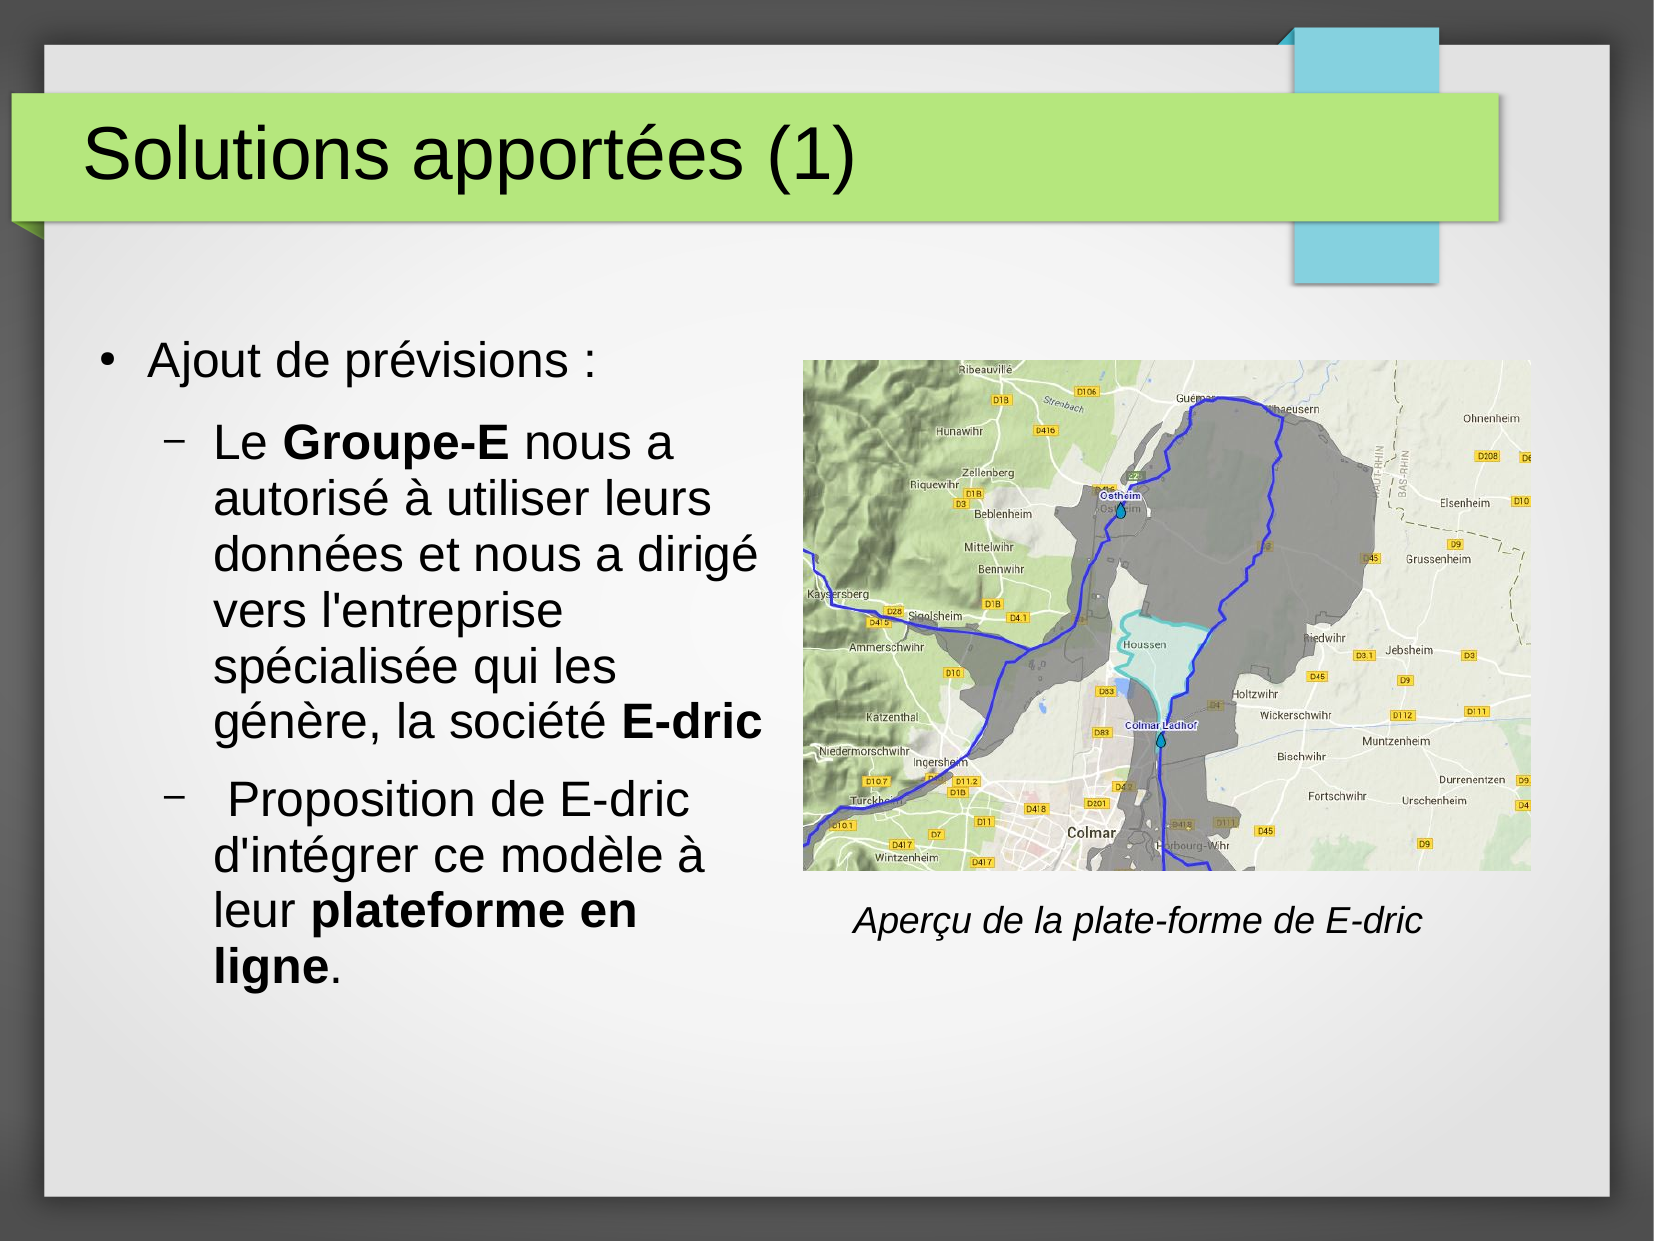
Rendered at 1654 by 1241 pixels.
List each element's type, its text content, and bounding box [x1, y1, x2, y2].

list Ajout de prévisions : Le Groupe-E nous a autorisé à utiliser leurs données et nous a dirigé vers l'entreprise spécialisée qui les génère, la société E-dric Proposition de E-dric d'intégrer ce modèle à leur plateforme en ligne. [82, 331, 768, 1052]
text_box Aperçu de la plate-forme de E-dric [838, 891, 1489, 949]
picture [0, 0, 1654, 1241]
title Solutions apportées (1) [82, 94, 1264, 213]
